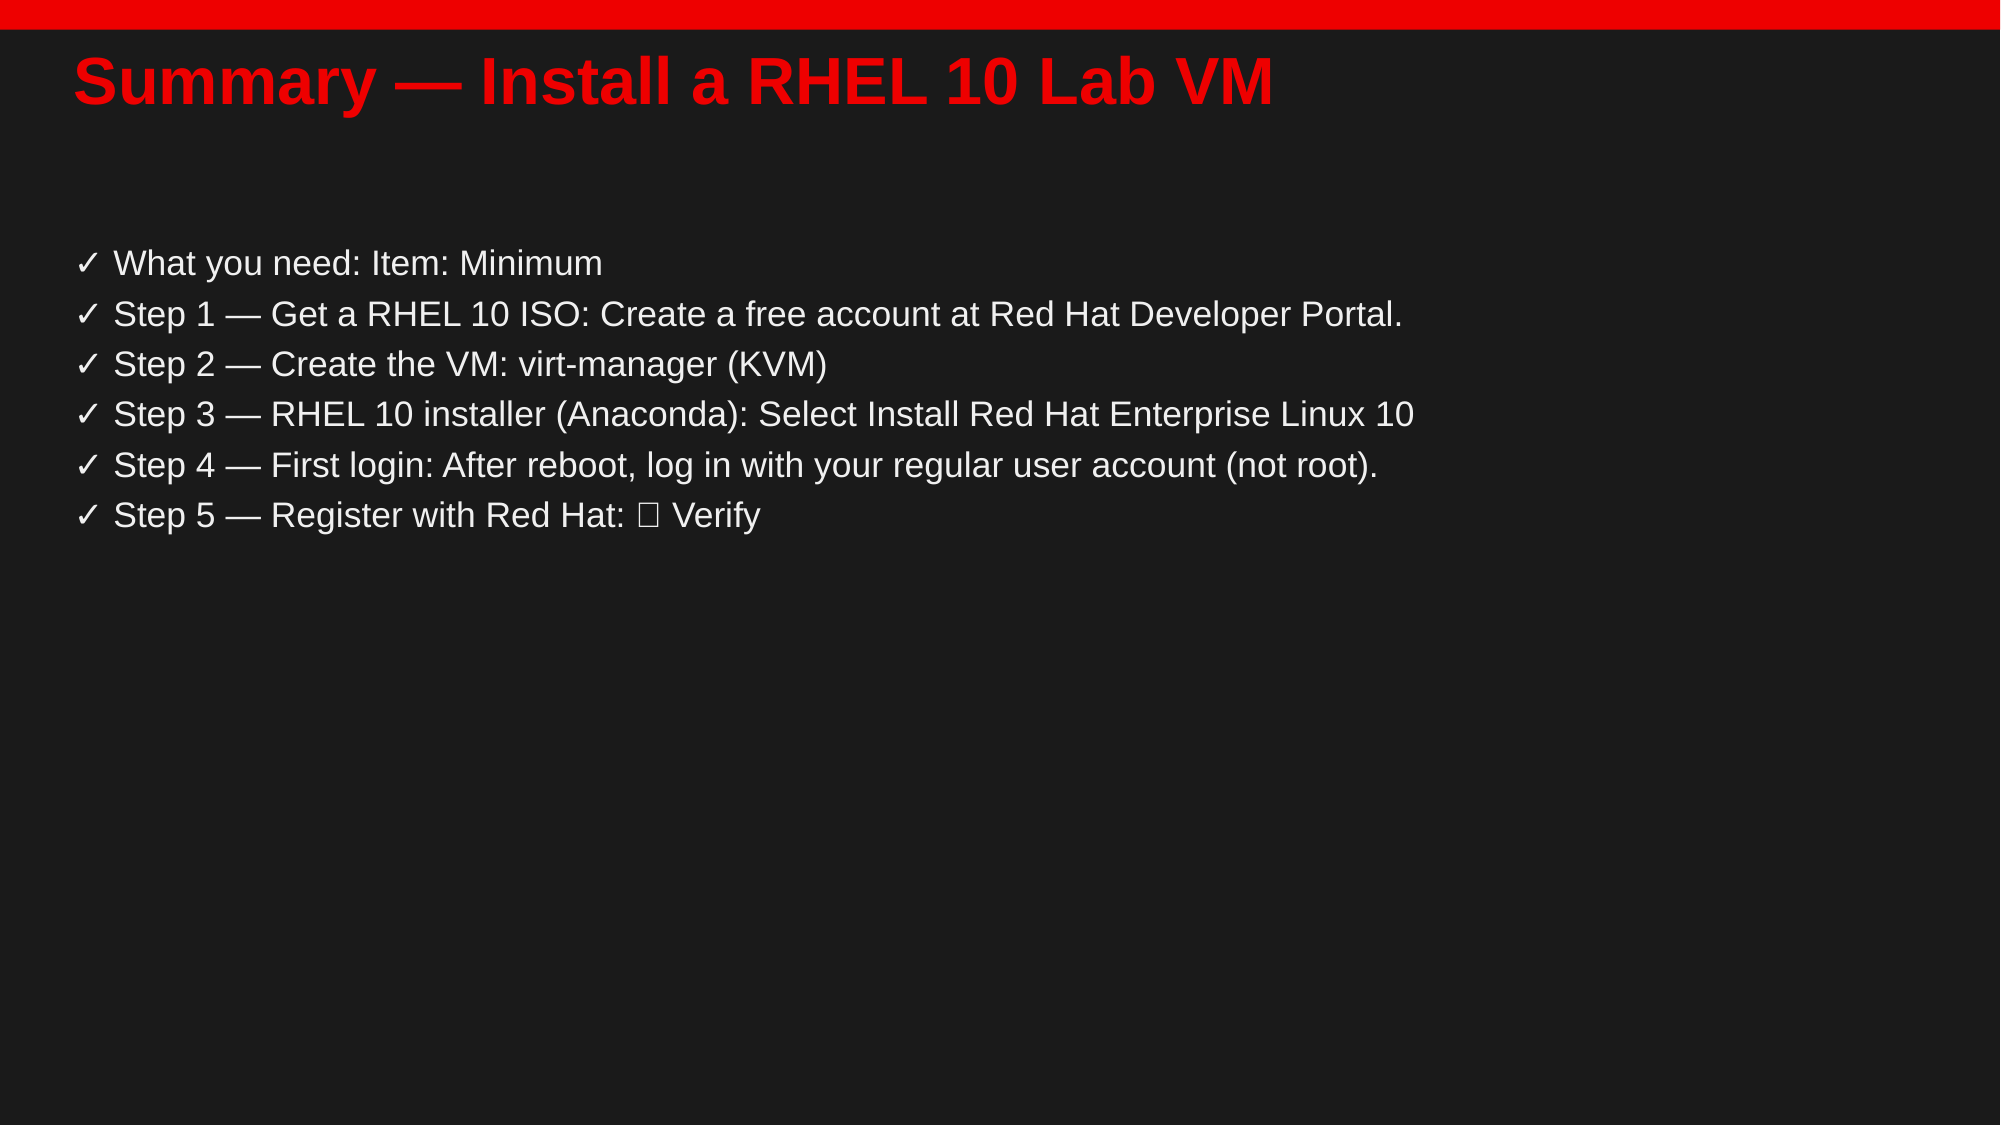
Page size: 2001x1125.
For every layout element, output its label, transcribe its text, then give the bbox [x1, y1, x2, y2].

text_box ✓ What you need: Item: Minimum ✓ Step 1 — Get a RHEL 10 ISO: Create a free account at Red Hat Developer Portal. ✓ Step 2 — Create the VM: virt-manager (KVM) ✓ Step 3 — RHEL 10 installer (Anaconda): Select Install Red Hat Enterprise Linux 10 ✓ Step 4 — First login: After reboot, log in with your regular user account (not root). ✓ Step 5 — Register with Red Hat: ✅ Verify [59, 236, 1942, 1037]
text_box Summary — Install a RHEL 10 Lab VM [59, 36, 1942, 208]
text_box [0, 0, 2001, 30]
